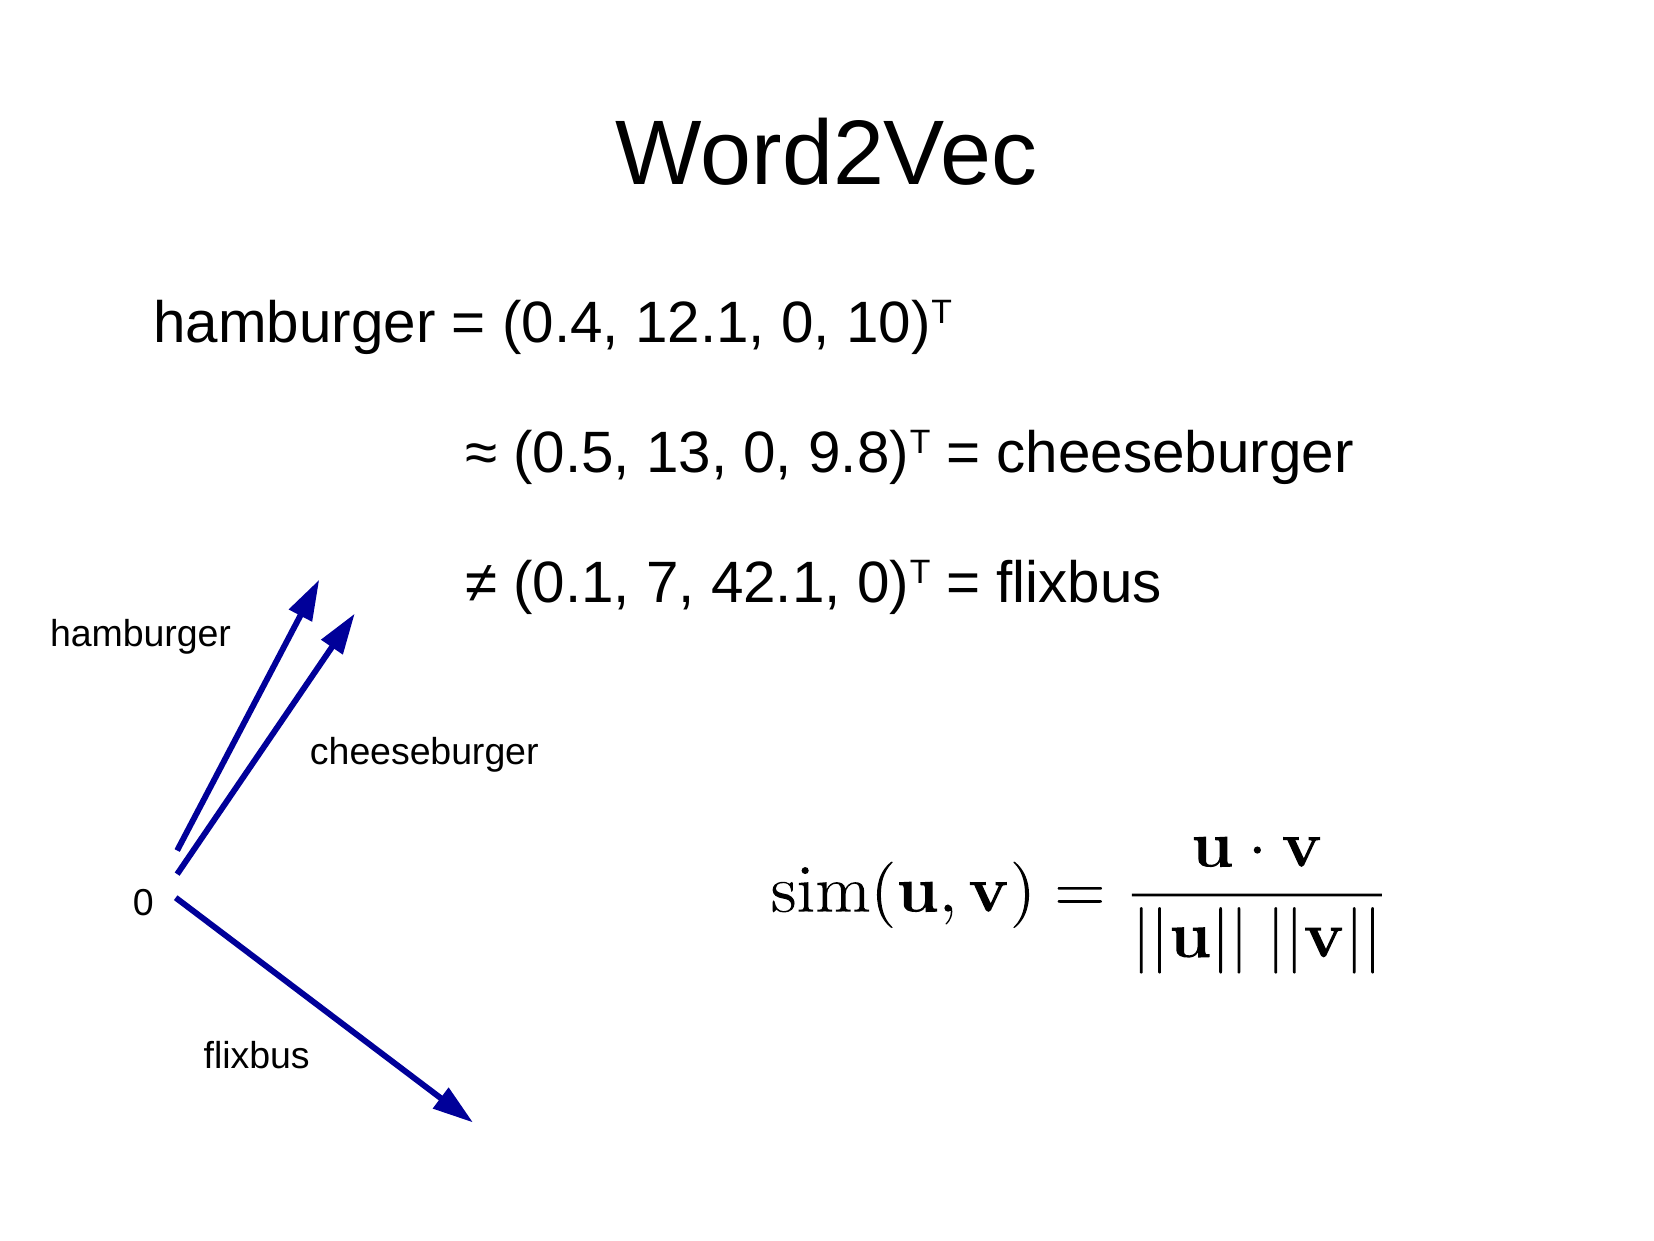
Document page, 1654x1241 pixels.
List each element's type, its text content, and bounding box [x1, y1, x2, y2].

text_box 0 [118, 874, 319, 931]
text_box [770, 836, 1382, 974]
text_box hamburger [35, 604, 272, 662]
text_box cheeseburger [295, 722, 567, 780]
title Word2Vec [82, 49, 1571, 257]
text_box flixbus [188, 1027, 402, 1085]
list hamburger = (0.4, 12.1, 0, 10)T ≈ (0.5, 13, 0, 9.8)T = cheeseburger ≠ (0.1, 7, 42.1, 0)T = flixbus [82, 290, 1571, 1010]
